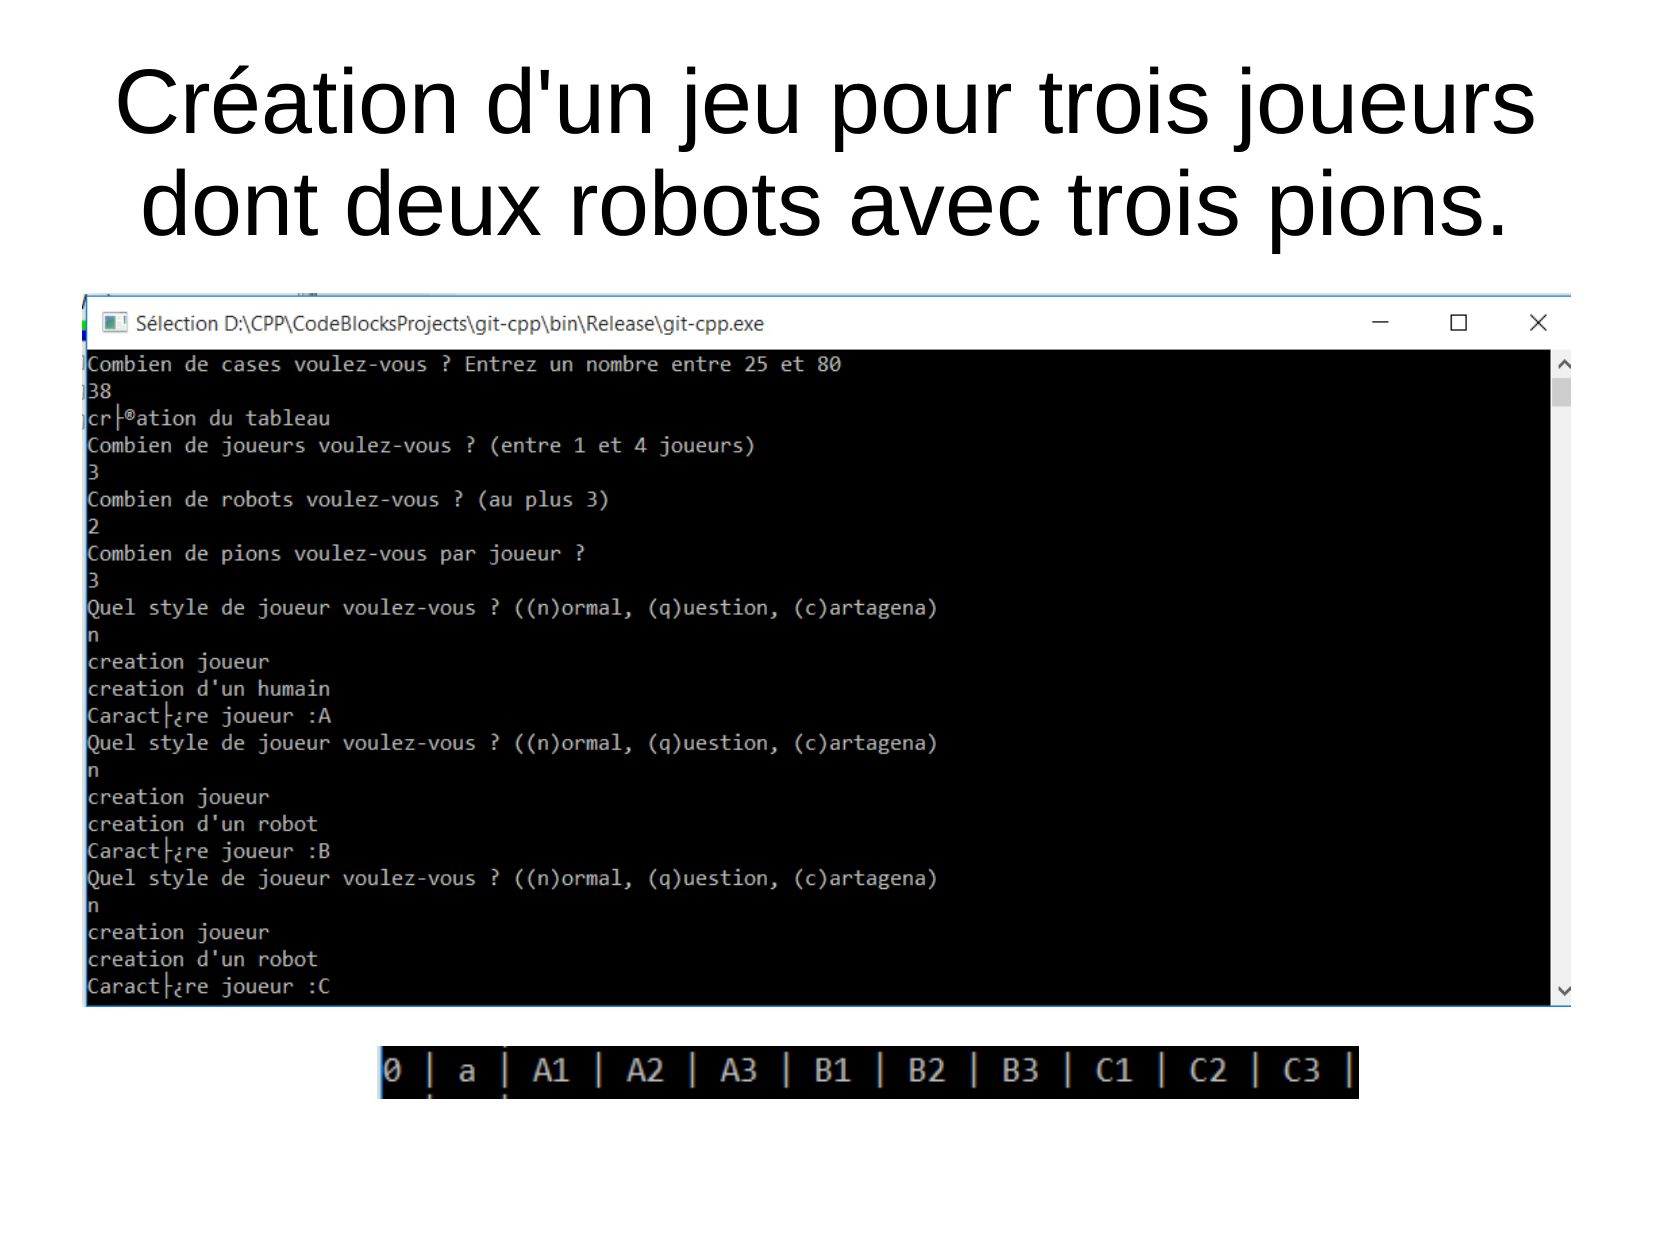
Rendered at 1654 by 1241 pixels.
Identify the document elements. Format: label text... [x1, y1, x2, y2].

title Création d'un jeu pour trois joueurs dont deux robots avec trois pions. [82, 49, 1571, 257]
picture [377, 1046, 1359, 1099]
picture [82, 293, 1571, 1007]
